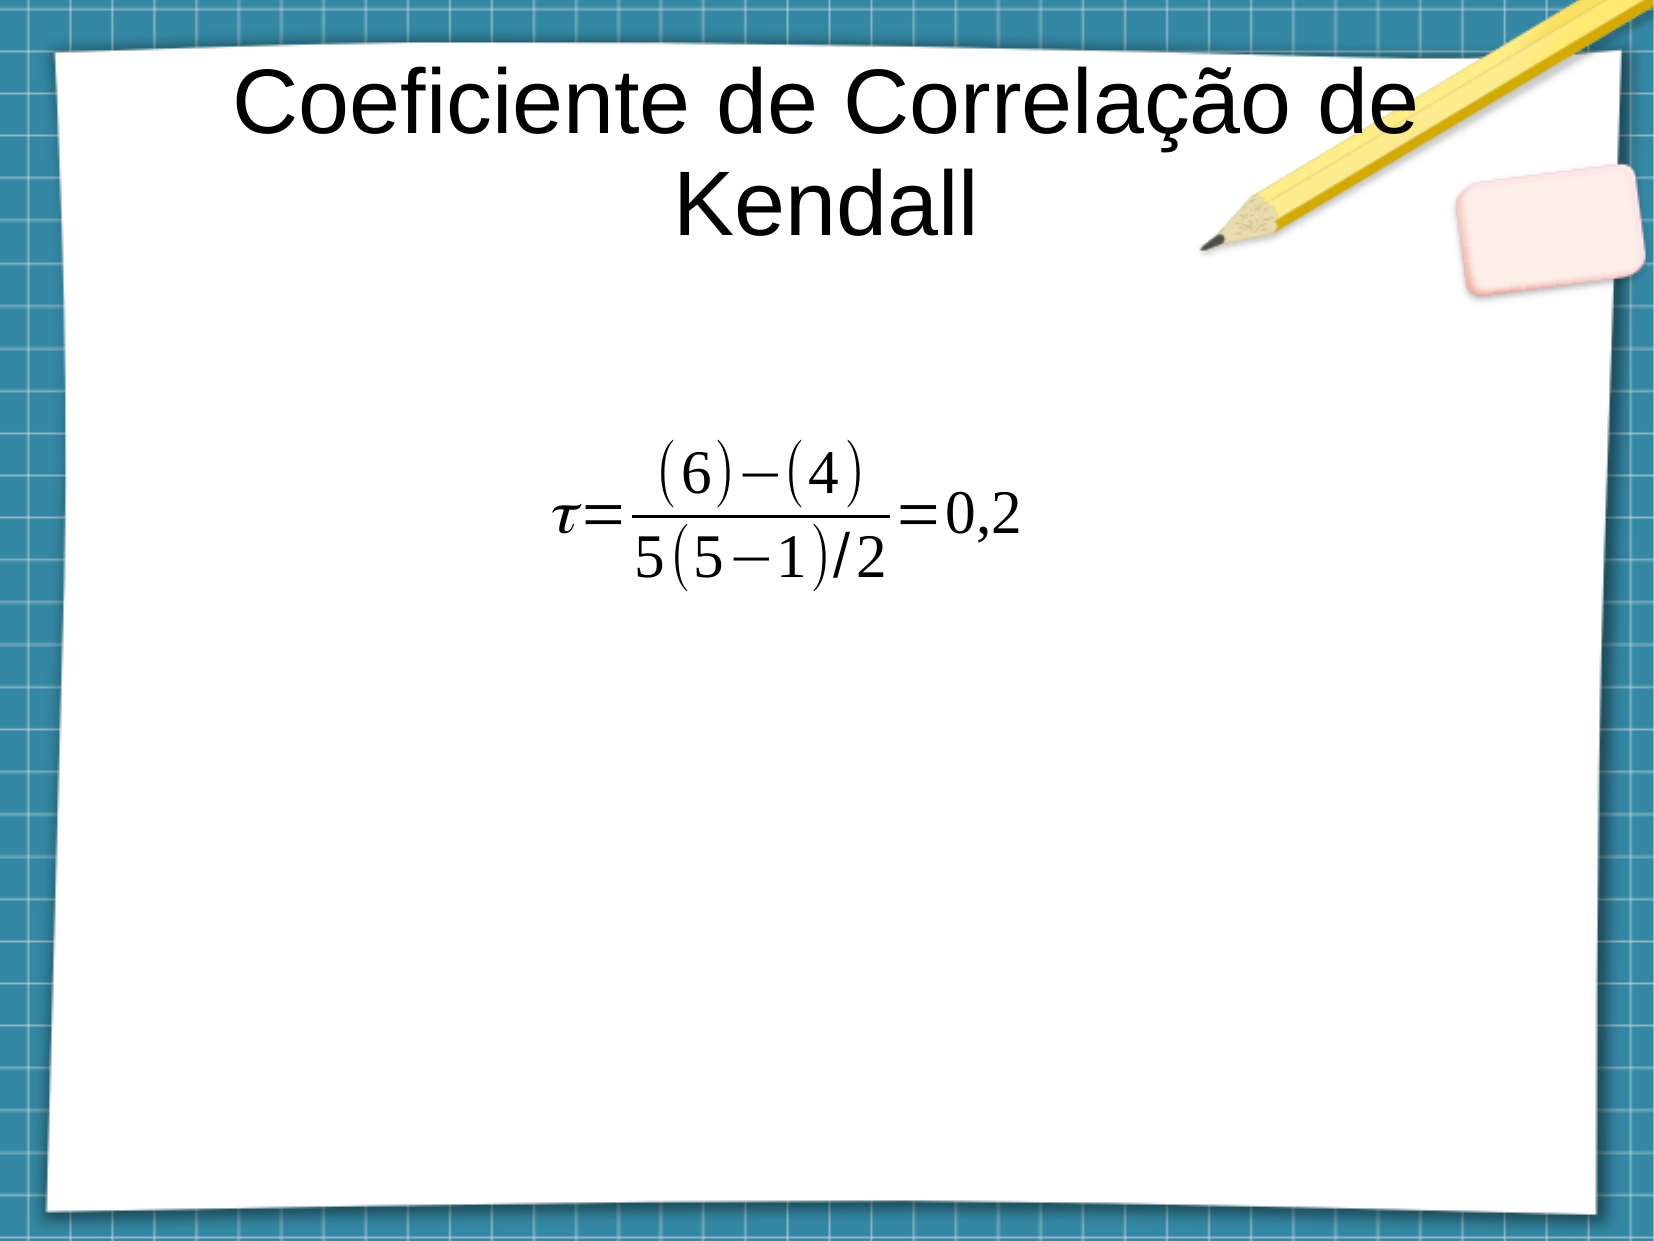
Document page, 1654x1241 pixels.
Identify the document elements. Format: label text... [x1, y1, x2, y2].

picture [0, 0, 1654, 1241]
chart [537, 437, 1028, 596]
title Coeficiente de Correlação de Kendall [82, 49, 1571, 257]
